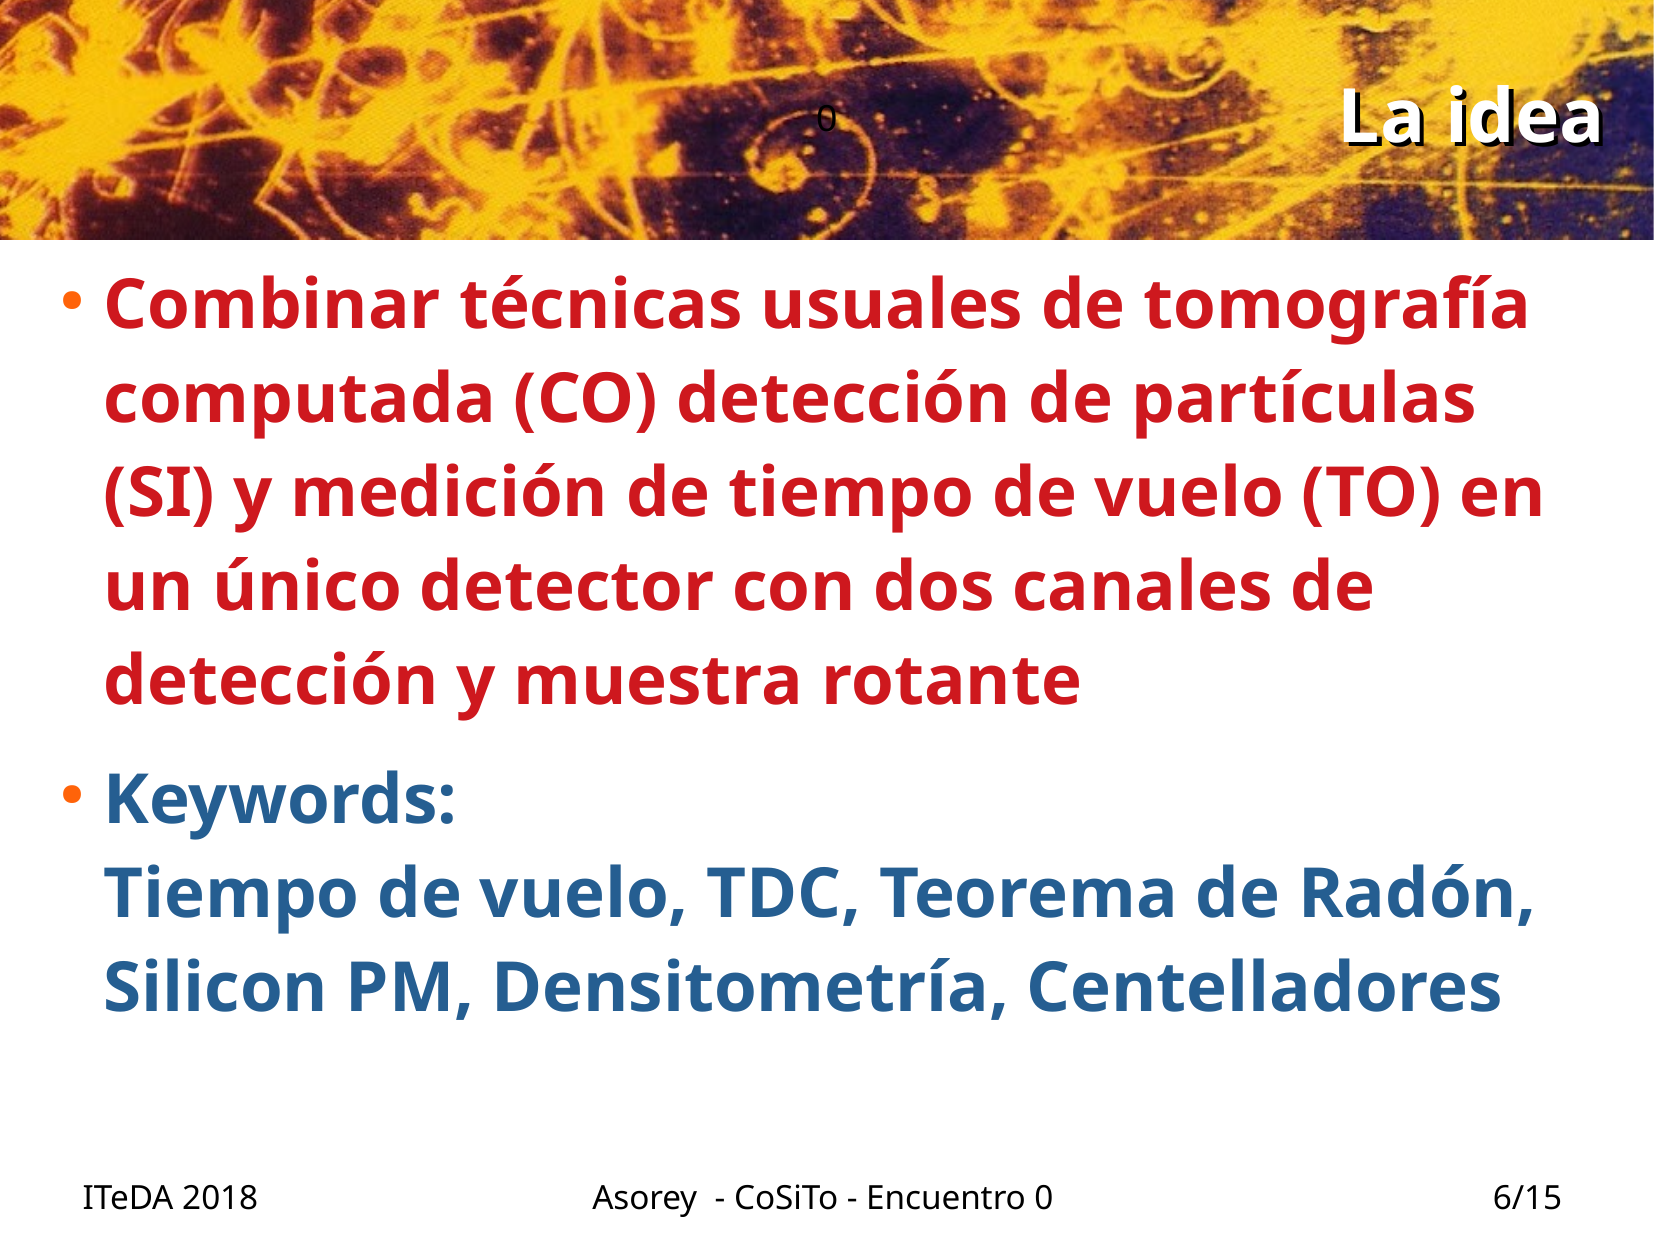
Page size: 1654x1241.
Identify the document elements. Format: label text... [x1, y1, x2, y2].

picture [0, 0, 1654, 240]
list Combinar técnicas usuales de tomografía computada (CO) detección de partículas (SI) y medición de tiempo de vuelo (TO) en un único detector con dos canales de detección y muestra rotante Keywords: Tiempo de vuelo, TDC, Teorema de Radón, Silicon PM, Densitometría, Centelladores [45, 255, 1606, 1156]
title La idea [45, 38, 1606, 189]
